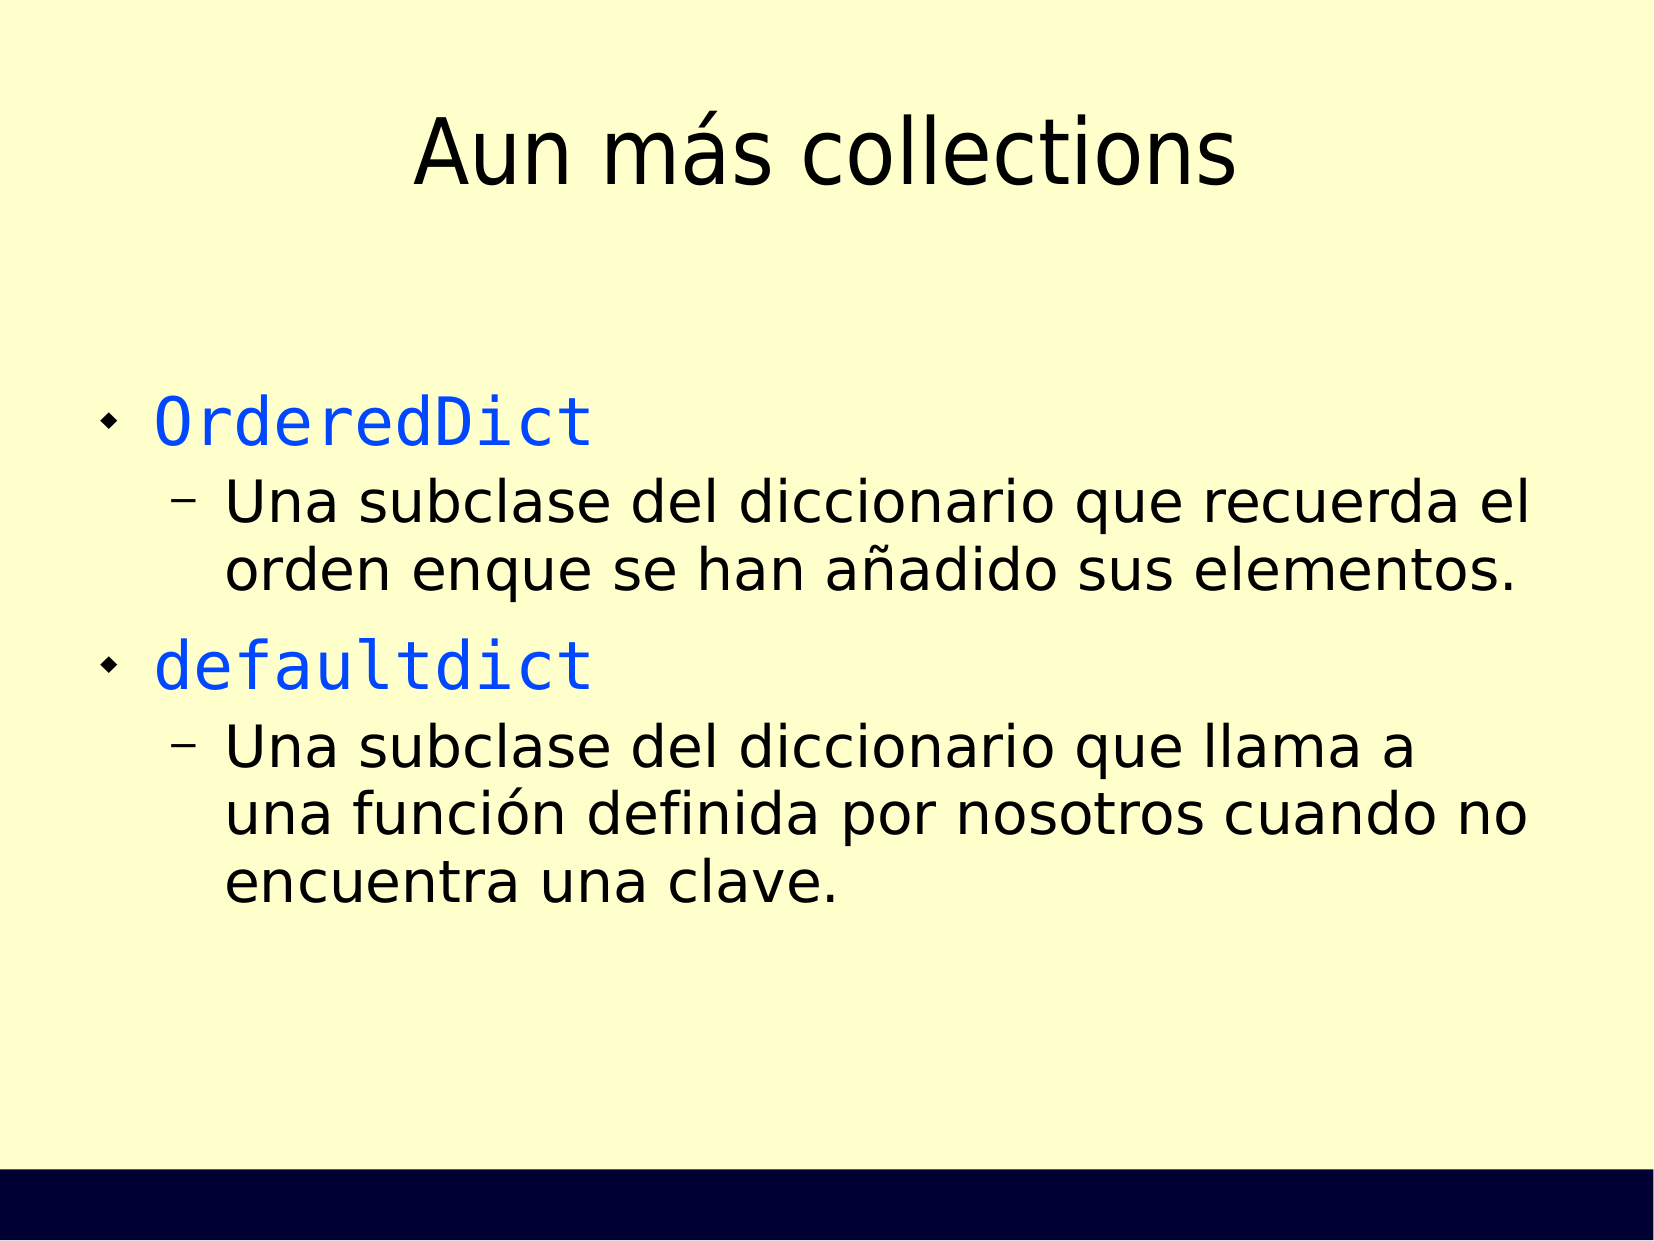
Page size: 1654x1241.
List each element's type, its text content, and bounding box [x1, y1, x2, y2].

title Aun más collections [82, 49, 1571, 257]
list OrderedDict Una subclase del diccionario que recuerda el orden enque se han añadido sus elementos. defaultdict Una subclase del diccionario que llama a una función definida por nosotros cuando no encuentra una clave. [82, 290, 1538, 1010]
